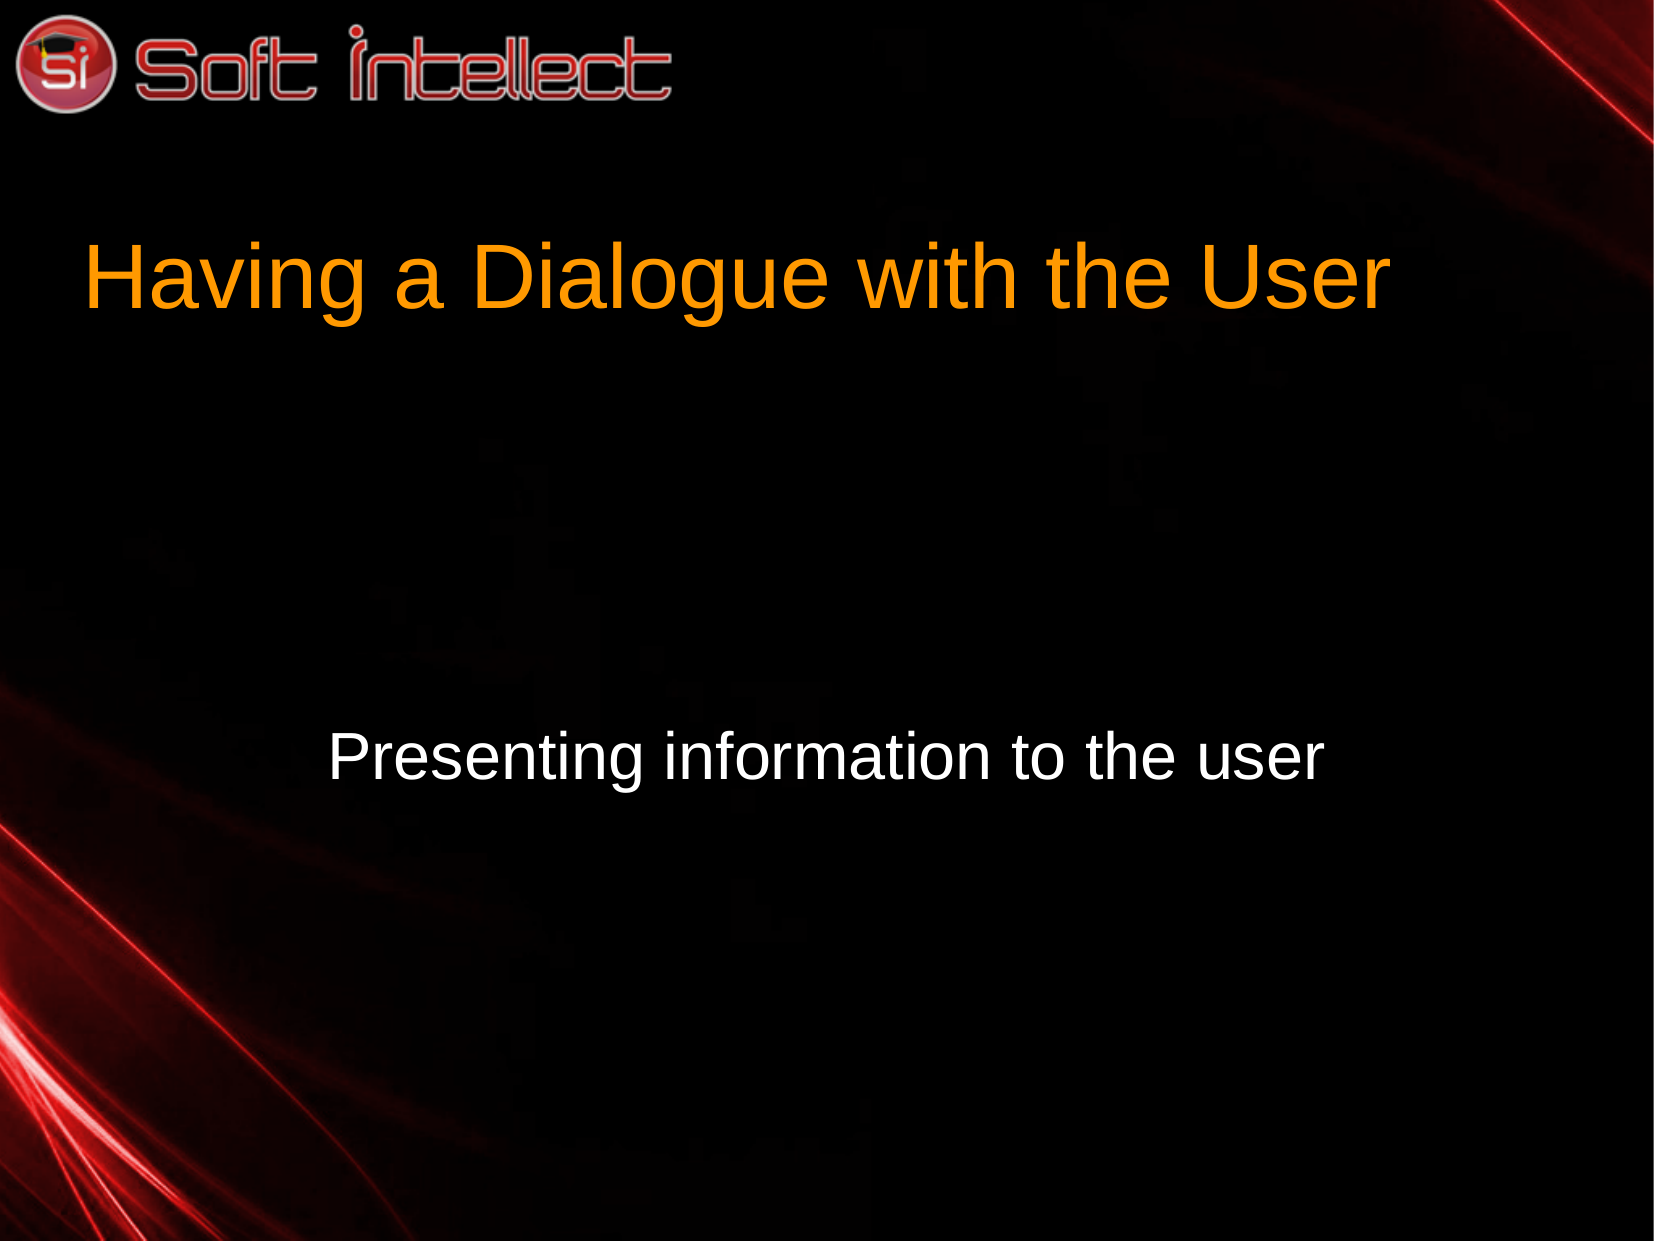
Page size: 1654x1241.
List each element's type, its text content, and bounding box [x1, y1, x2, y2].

picture [0, 0, 1654, 1241]
subtitle Presenting information to the user [82, 396, 1571, 1116]
title Having a Dialogue with the User [82, 173, 1571, 381]
